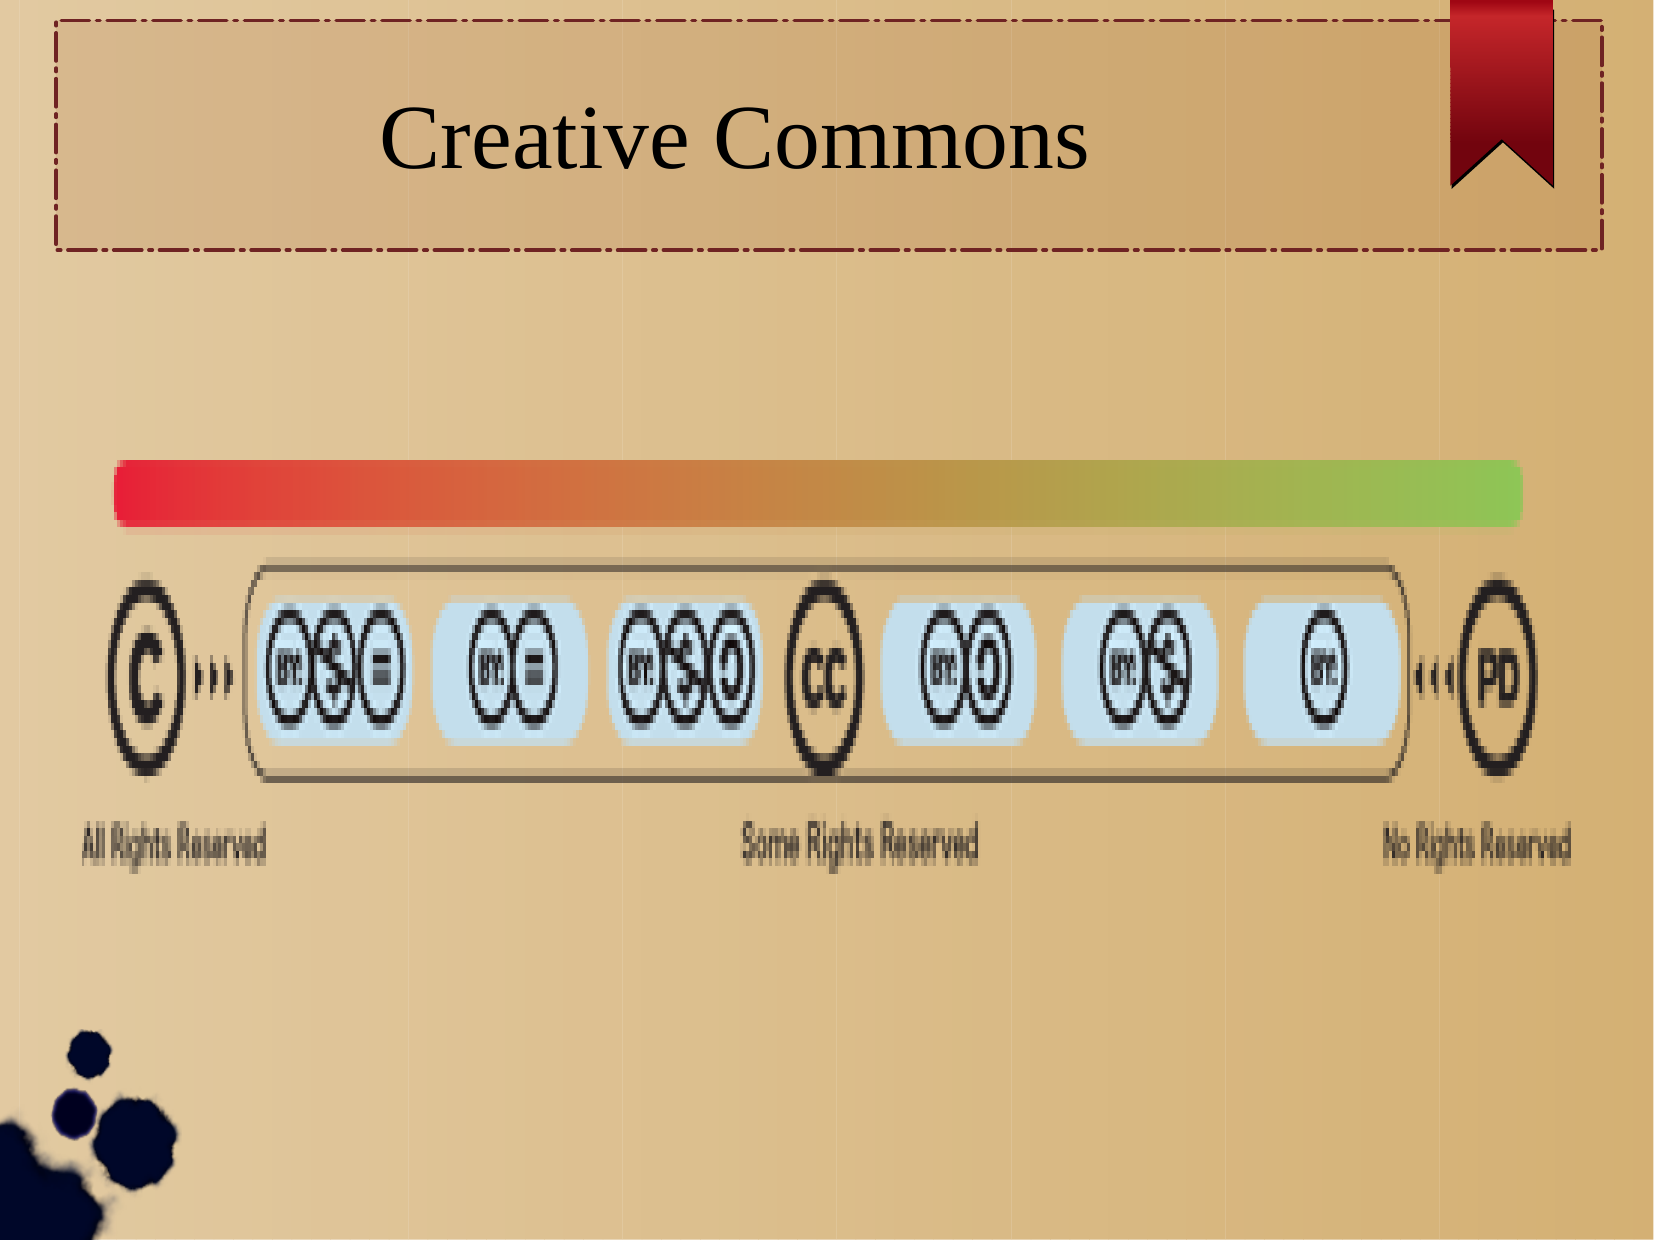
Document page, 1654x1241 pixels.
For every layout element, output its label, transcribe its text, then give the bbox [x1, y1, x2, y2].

picture [82, 460, 1571, 875]
title Creative Commons [82, 47, 1412, 229]
